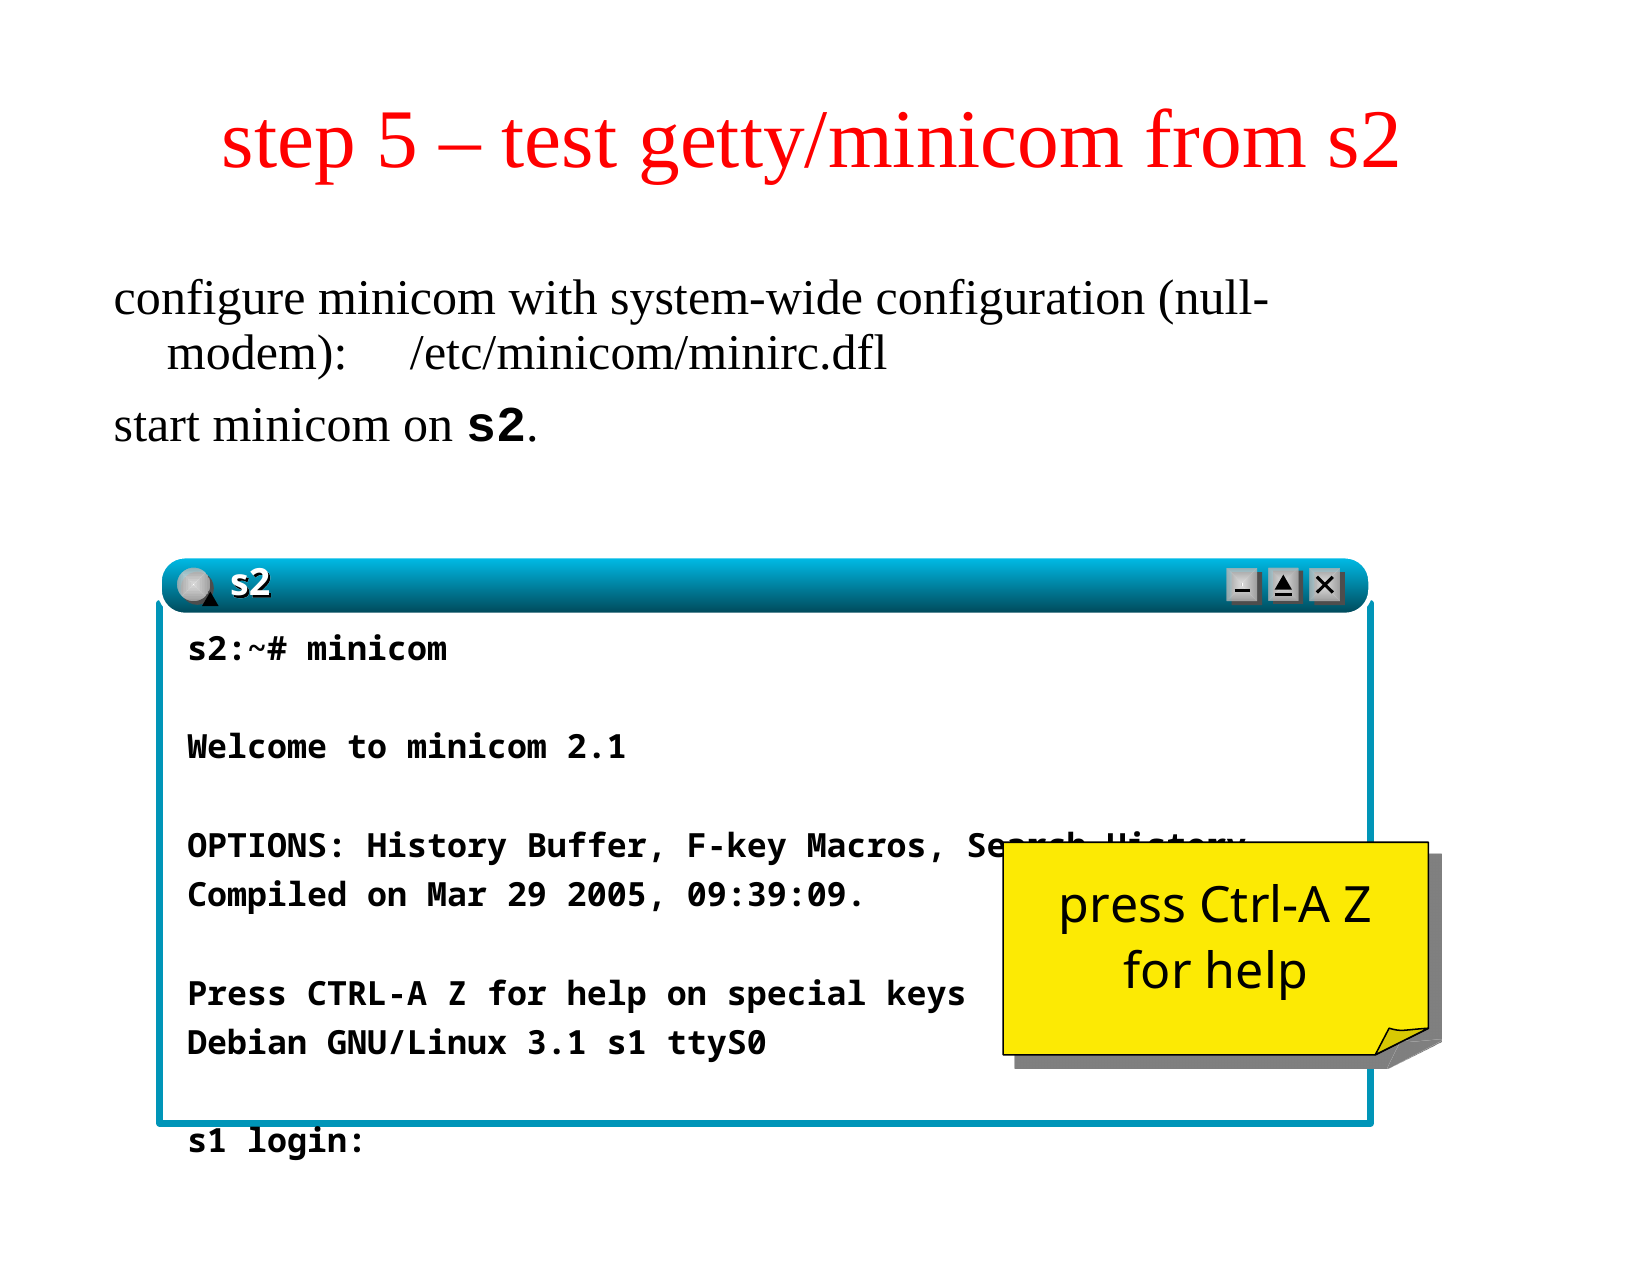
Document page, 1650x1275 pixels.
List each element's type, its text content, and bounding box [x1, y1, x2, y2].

text_box [639, 556, 1371, 615]
text_box s2 [230, 556, 639, 615]
text_box [159, 556, 230, 615]
text_box press Ctrl-A Z for help [1003, 842, 1429, 1030]
text_box s2:~# minicom Welcome to minicom 2.1 OPTIONS: History Buffer, F-key Macros, Search History Compiled on Mar 29 2005, 09:39:09. Press CTRL-A Z for help on special keys Debian GNU/Linux 3.1 s1 ttyS0 s1 login: [155, 614, 1365, 1124]
text_box step 5 – test getty/minicom from s2 [81, 45, 1544, 233]
text_box configure minicom with system-wide configuration (null-modem): /etc/minicom/minirc.dfl start minicom on s2. [81, 262, 1544, 1169]
text_box [1003, 1030, 1425, 1055]
